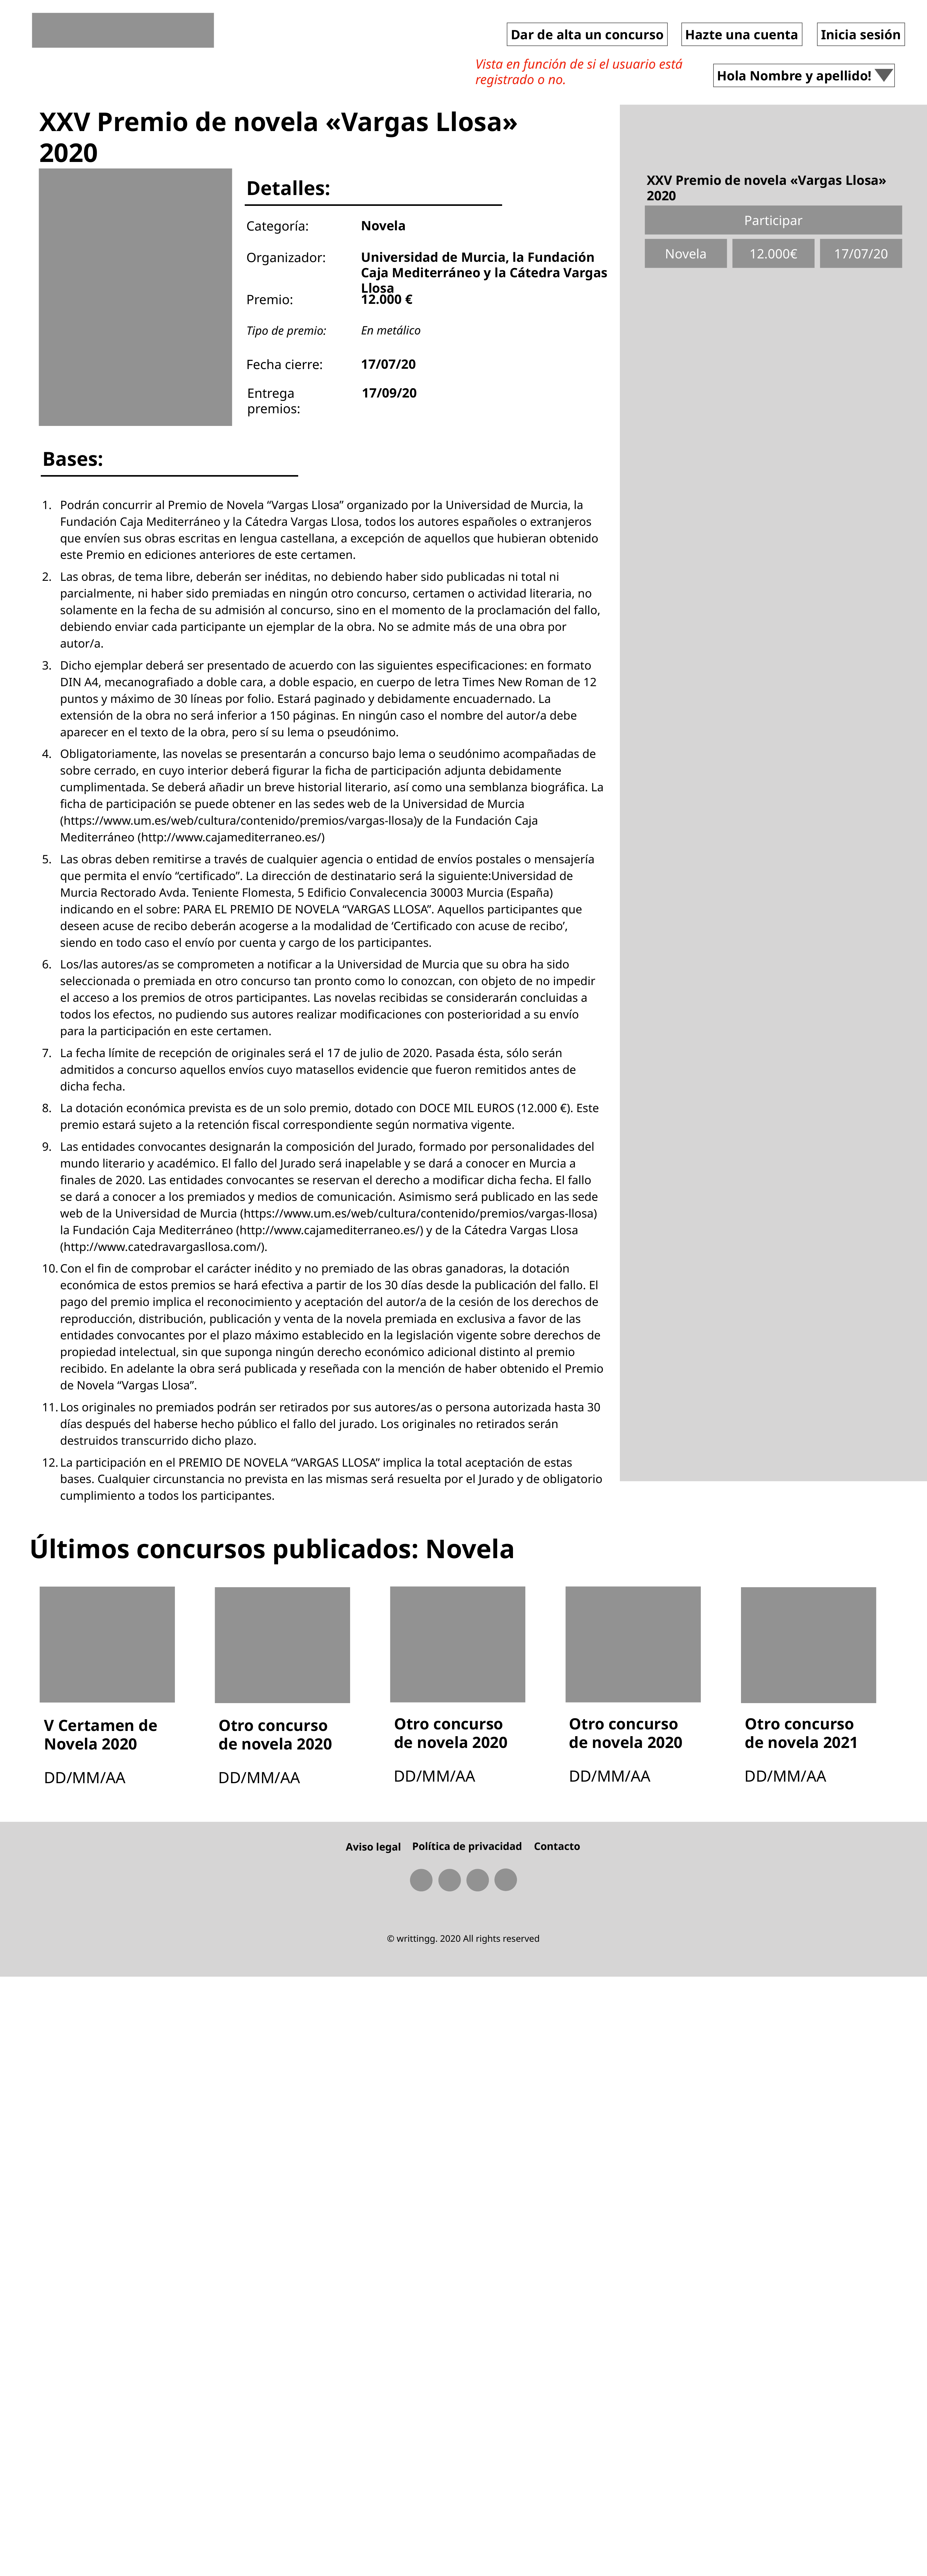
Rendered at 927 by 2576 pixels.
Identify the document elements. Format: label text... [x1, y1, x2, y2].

text_box 12.000 € [357, 287, 622, 310]
text_box Últimos concursos publicados: Novela [26, 1529, 519, 1567]
text_box Contacto [530, 1836, 584, 1856]
text_box En metálico [357, 319, 622, 341]
text_box © writtingg. 2020 All rights reserved [383, 1929, 544, 1948]
text_box DD/MM/AA [565, 1762, 701, 1789]
text_box Universidad de Murcia, la Fundación Caja Mediterráneo y la Cátedra Vargas Llosa [357, 245, 622, 287]
text_box Novela [357, 214, 622, 237]
text_box Otro concurso de novela 2020 [390, 1710, 526, 1755]
text_box Hazte una cuenta [681, 23, 802, 46]
text_box DD/MM/AA [741, 1762, 876, 1789]
text_box [0, 1822, 927, 1977]
text_box Organizador: [243, 245, 353, 269]
text_box Detalles: [243, 172, 522, 203]
text_box XXV Premio de novela «Vargas Llosa» 2020 [643, 168, 922, 207]
text_box [874, 69, 894, 82]
text_box Participar [645, 207, 902, 235]
text_box DD/MM/AA [40, 1764, 176, 1790]
text_box V Certamen de Novela 2020 [40, 1712, 176, 1757]
text_box [565, 1586, 701, 1702]
text_box DD/MM/AA [390, 1762, 526, 1789]
text_box 17/07/20 [357, 352, 622, 375]
text_box [620, 104, 927, 1481]
text_box Vista en función de si el usuario está registrado o no. [472, 52, 705, 91]
text_box Otro concurso de novela 2021 [741, 1710, 877, 1755]
text_box Aviso legal [342, 1836, 405, 1856]
text_box Otro concurso de novela 2020 [215, 1712, 350, 1757]
text_box Dar de alta un concurso [507, 23, 667, 46]
text_box 17/07/20 [820, 239, 902, 268]
text_box Hola Nombre y apellido! [713, 64, 895, 87]
text_box XXV Premio de novela «Vargas Llosa» 2020 [36, 101, 571, 171]
text_box [741, 1587, 876, 1703]
text_box DD/MM/AA [215, 1764, 350, 1790]
text_box Bases: [39, 443, 318, 474]
text_box Categoría: [243, 214, 353, 237]
text_box Otro concurso de novela 2020 [565, 1710, 701, 1755]
text_box Inicia sesión [817, 23, 905, 46]
text_box [32, 13, 214, 48]
text_box [40, 1587, 175, 1703]
text_box [39, 171, 232, 426]
text_box Política de privacidad [408, 1836, 526, 1856]
text_box 17/09/20 [358, 381, 623, 404]
text_box Entrega premios: [243, 381, 353, 420]
text_box Fecha cierre: [243, 353, 353, 376]
text_box Novela [645, 239, 727, 268]
text_box Tipo de premio: [243, 320, 353, 341]
text_box 12.000€ [732, 239, 815, 268]
text_box [215, 1587, 350, 1703]
text_box Premio: [243, 288, 353, 311]
text_box [390, 1586, 526, 1702]
text_box Podrán concurrir al Premio de Novela “Vargas Llosa” organizado por la Universidad de Murcia, la Fundación Caja Mediterráneo y la Cátedra Vargas Llosa, todos los autores españoles o extranjeros que envíen sus obras escritas en lengua castellana, a excepción de aquellos que hubieran obtenido este Premio en ediciones anteriores de este certamen. Las obras, de tema libre, deberán ser inéditas, no debiendo haber sido publicadas ni total ni parcialmente, ni haber sido premiadas en ningún otro concurso, certamen o actividad literaria, no solamente en la fecha de su admisión al concurso, sino en el momento de la proclamación del fallo, debiendo enviar cada participante un ejemplar de la obra. No se admite más de una obra por autor/a. Dicho ejemplar deberá ser presentado de acuerdo con las siguientes especificaciones: en formato DIN A4, mecanografiado a doble cara, a doble espacio, en cuerpo de letra Times New Roman de 12 puntos y máximo de 30 líneas por folio. Estará paginado y debidamente encuadernado. La extensión de la obra no será inferior a 150 páginas. En ningún caso el nombre del autor/a debe aparecer en el texto de la obra, pero sí su lema o pseudónimo. Obligatoriamente, las novelas se presentarán a concurso bajo lema o seudónimo acompañadas de sobre cerrado, en cuyo interior deberá figurar la ficha de participación adjunta debidamente cumplimentada. Se deberá añadir un breve historial literario, así como una semblanza biográfica. La ficha de participación se puede obtener en las sedes web de la Universidad de Murcia (https://www.um.es/web/cultura/contenido/premios/vargas‐llosa)y de la Fundación Caja Mediterráneo (http://www.cajamediterraneo.es/) Las obras deben remitirse a través de cualquier agencia o entidad de envíos postales o mensajería que permita el envío “certificado”. La dirección de destinatario será la siguiente:Universidad de Murcia Rectorado Avda. Teniente Flomesta, 5 Edificio Convalecencia 30003 Murcia (España) indicando en el sobre: PARA EL PREMIO DE NOVELA “VARGAS LLOSA”. Aquellos participantes que deseen acuse de recibo deberán acogerse a la modalidad de ‘Certificado con acuse de recibo’, siendo en todo caso el envío por cuenta y cargo de los participantes. Los/las autores/as se comprometen a notificar a la Universidad de Murcia que su obra ha sido seleccionada o premiada en otro concurso tan pronto como lo conozcan, con objeto de no impedir el acceso a los premios de otros participantes. Las novelas recibidas se considerarán concluidas a todos los efectos, no pudiendo sus autores realizar modificaciones con posterioridad a su envío para la participación en este certamen. La fecha límite de recepción de originales será el 17 de julio de 2020. Pasada ésta, sólo serán admitidos a concurso aquellos envíos cuyo matasellos evidencie que fueron remitidos antes de dicha fecha. La dotación económica prevista es de un solo premio, dotado con DOCE MIL EUROS (12.000 €). Este premio estará sujeto a la retención fiscal correspondiente según normativa vigente. Las entidades convocantes designarán la composición del Jurado, formado por personalidades del mundo literario y académico. El fallo del Jurado será inapelable y se dará a conocer en Murcia a finales de 2020. Las entidades convocantes se reservan el derecho a modificar dicha fecha. El fallo se dará a conocer a los premiados y medios de comunicación. Asimismo será publicado en las sede web de la Universidad de Murcia (https://www.um.es/web/cultura/contenido/premios/vargas‐llosa) la Fundación Caja Mediterráneo (http://www.cajamediterraneo.es/) y de la Cátedra Vargas Llosa (http://www.catedravargasllosa.com/). Con el fin de comprobar el carácter inédito y no premiado de las obras ganadoras, la dotación económica de estos premios se hará efectiva a partir de los 30 días desde la publicación del fallo. El pago del premio implica el reconocimiento y aceptación del autor/a de la cesión de los derechos de reproducción, distribución, publicación y venta de la novela premiada en exclusiva a favor de las entidades convocantes por el plazo máximo establecido en la legislación vigente sobre derechos de propiedad intelectual, sin que suponga ningún derecho económico adicional distinto al premio recibido. En adelante la obra será publicada y reseñada con la mención de haber obtenido el Premio de Novela “Vargas Llosa”. Los originales no premiados podrán ser retirados por sus autores/as o persona autorizada hasta 30 días después del haberse hecho público el fallo del jurado. Los originales no retirados serán destruidos transcurrido dicho plazo. La participación en el PREMIO DE NOVELA “VARGAS LLOSA” implica la total aceptación de estas bases. Cualquier circunstancia no prevista en las mismas será resuelta por el Jurado y de obligatorio cumplimiento a todos los participantes. [38, 491, 609, 1506]
